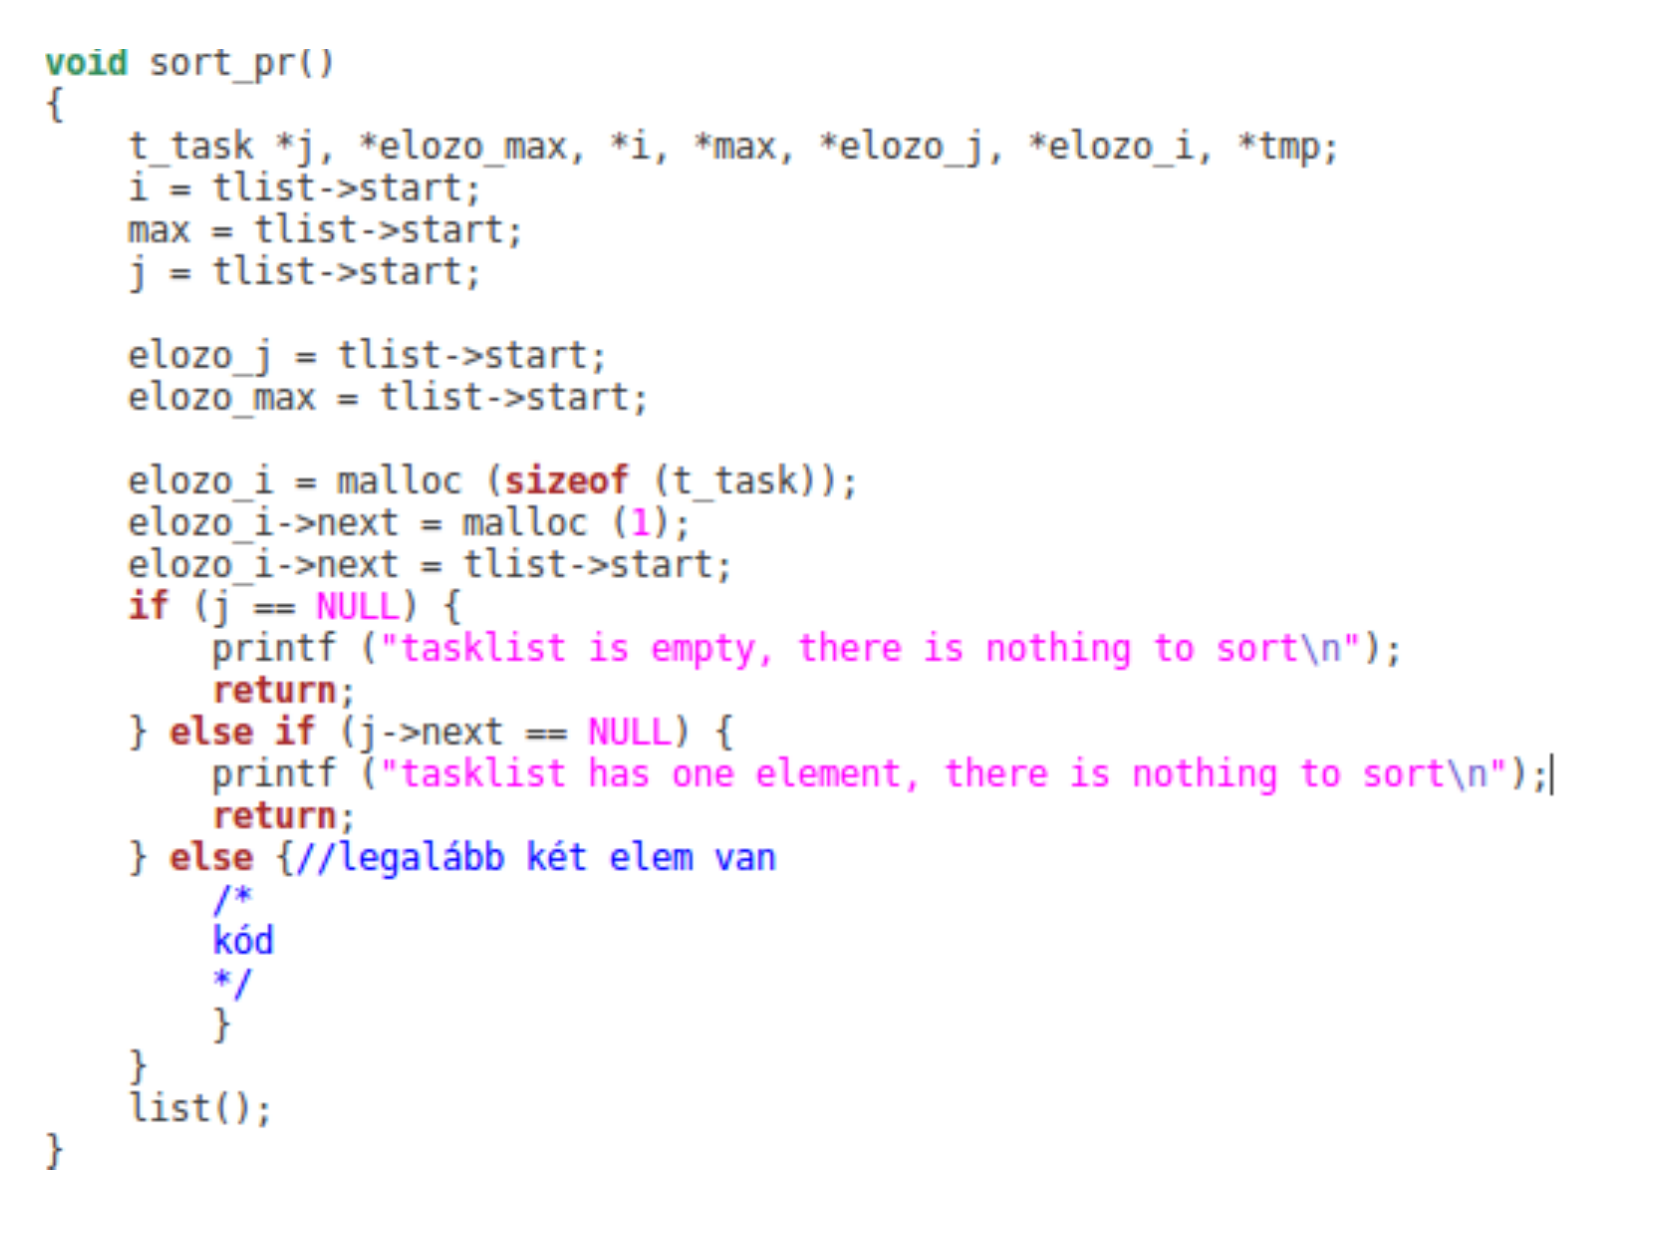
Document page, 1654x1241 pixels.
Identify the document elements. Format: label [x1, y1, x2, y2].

picture [45, 49, 1654, 1171]
